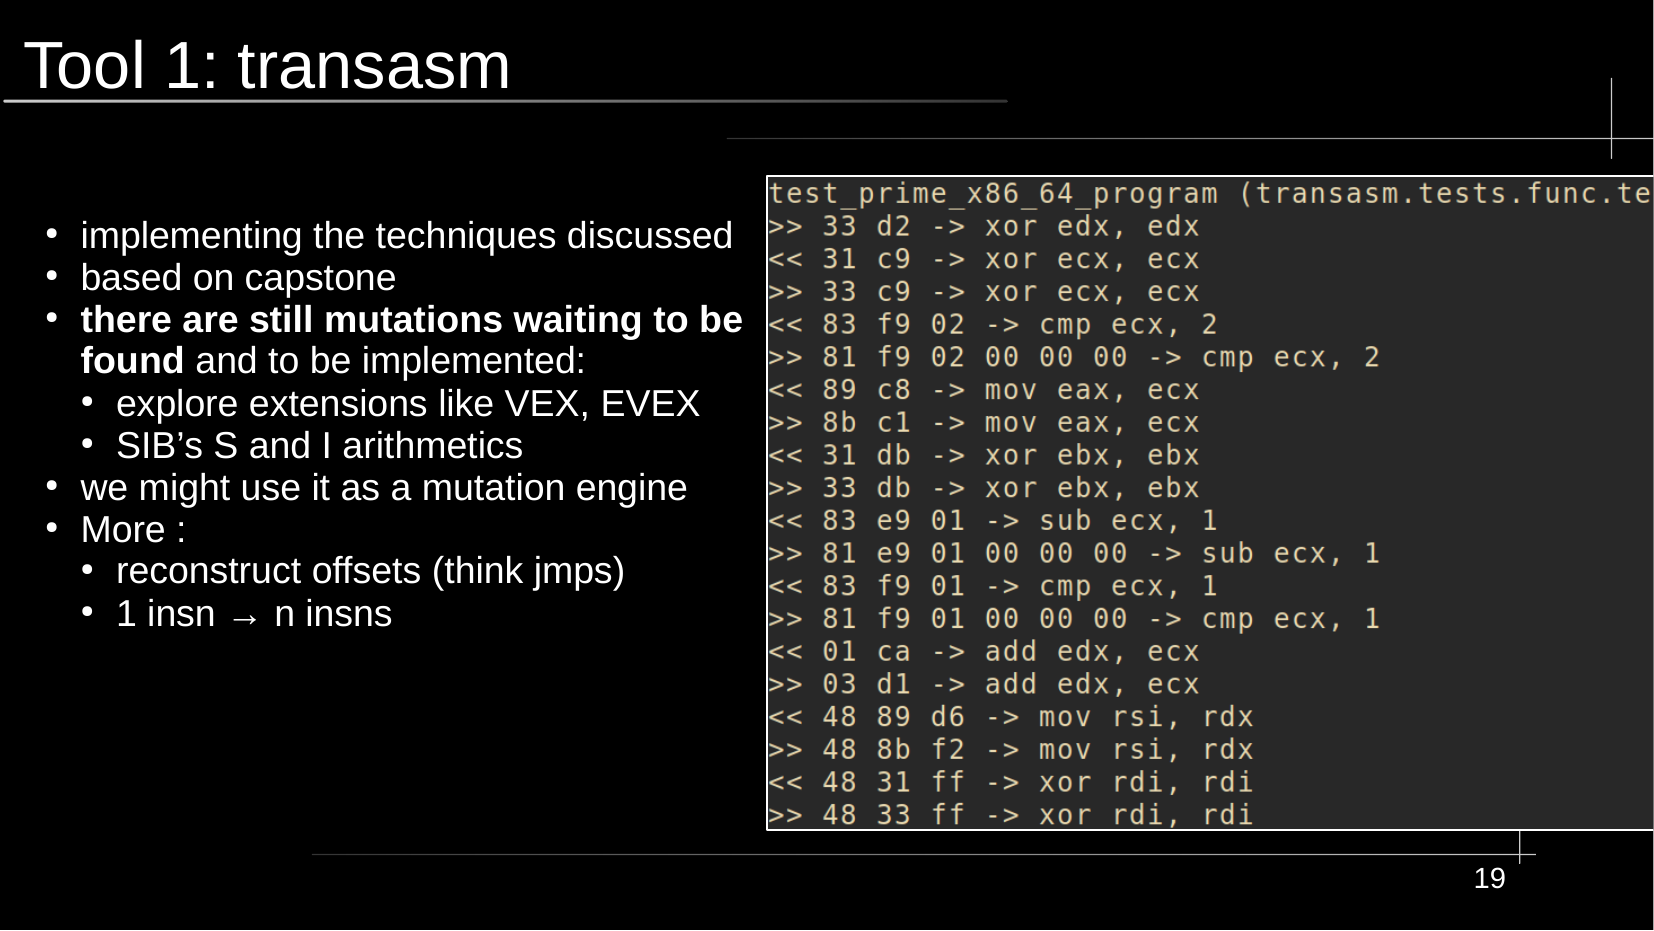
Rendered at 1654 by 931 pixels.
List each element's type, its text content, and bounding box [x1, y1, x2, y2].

text_box implementing the techniques discussed based on capstone there are still mutations waiting to be found and to be implemented: explore extensions like VEX, EVEX SIB’s S and I arithmetics we might use it as a mutation engine More : reconstruct offsets (think jmps) 1 insn → n insns [30, 206, 759, 642]
picture [767, 177, 1654, 830]
title Tool 1: transasm [23, 11, 1589, 119]
